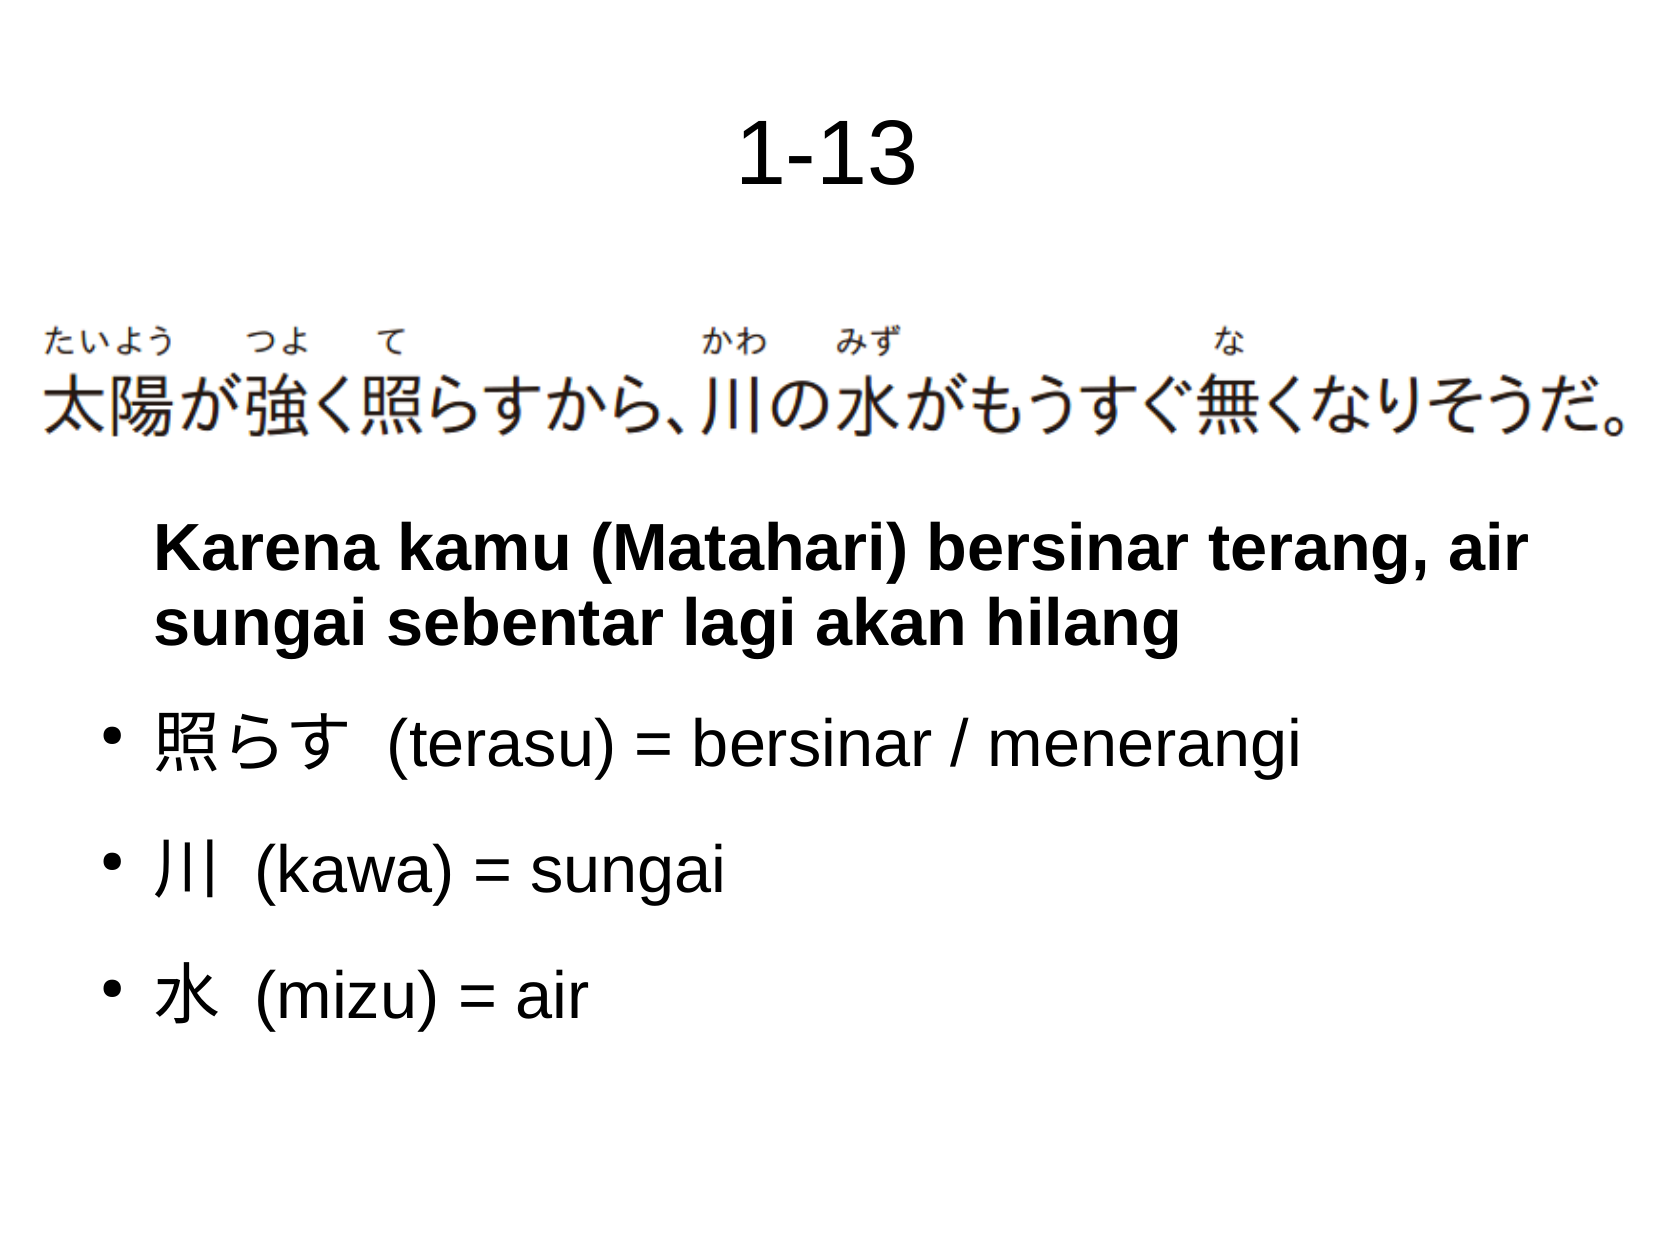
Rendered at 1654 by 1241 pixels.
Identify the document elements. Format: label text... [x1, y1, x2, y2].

picture [30, 314, 1636, 453]
title 1-13 [82, 49, 1571, 257]
list Karena kamu (Matahari) bersinar terang, air sungai sebentar lagi akan hilang 照らす (terasu) = bersinar / menerangi 川 (kawa) = sungai 水 (mizu) = air [82, 510, 1571, 1186]
